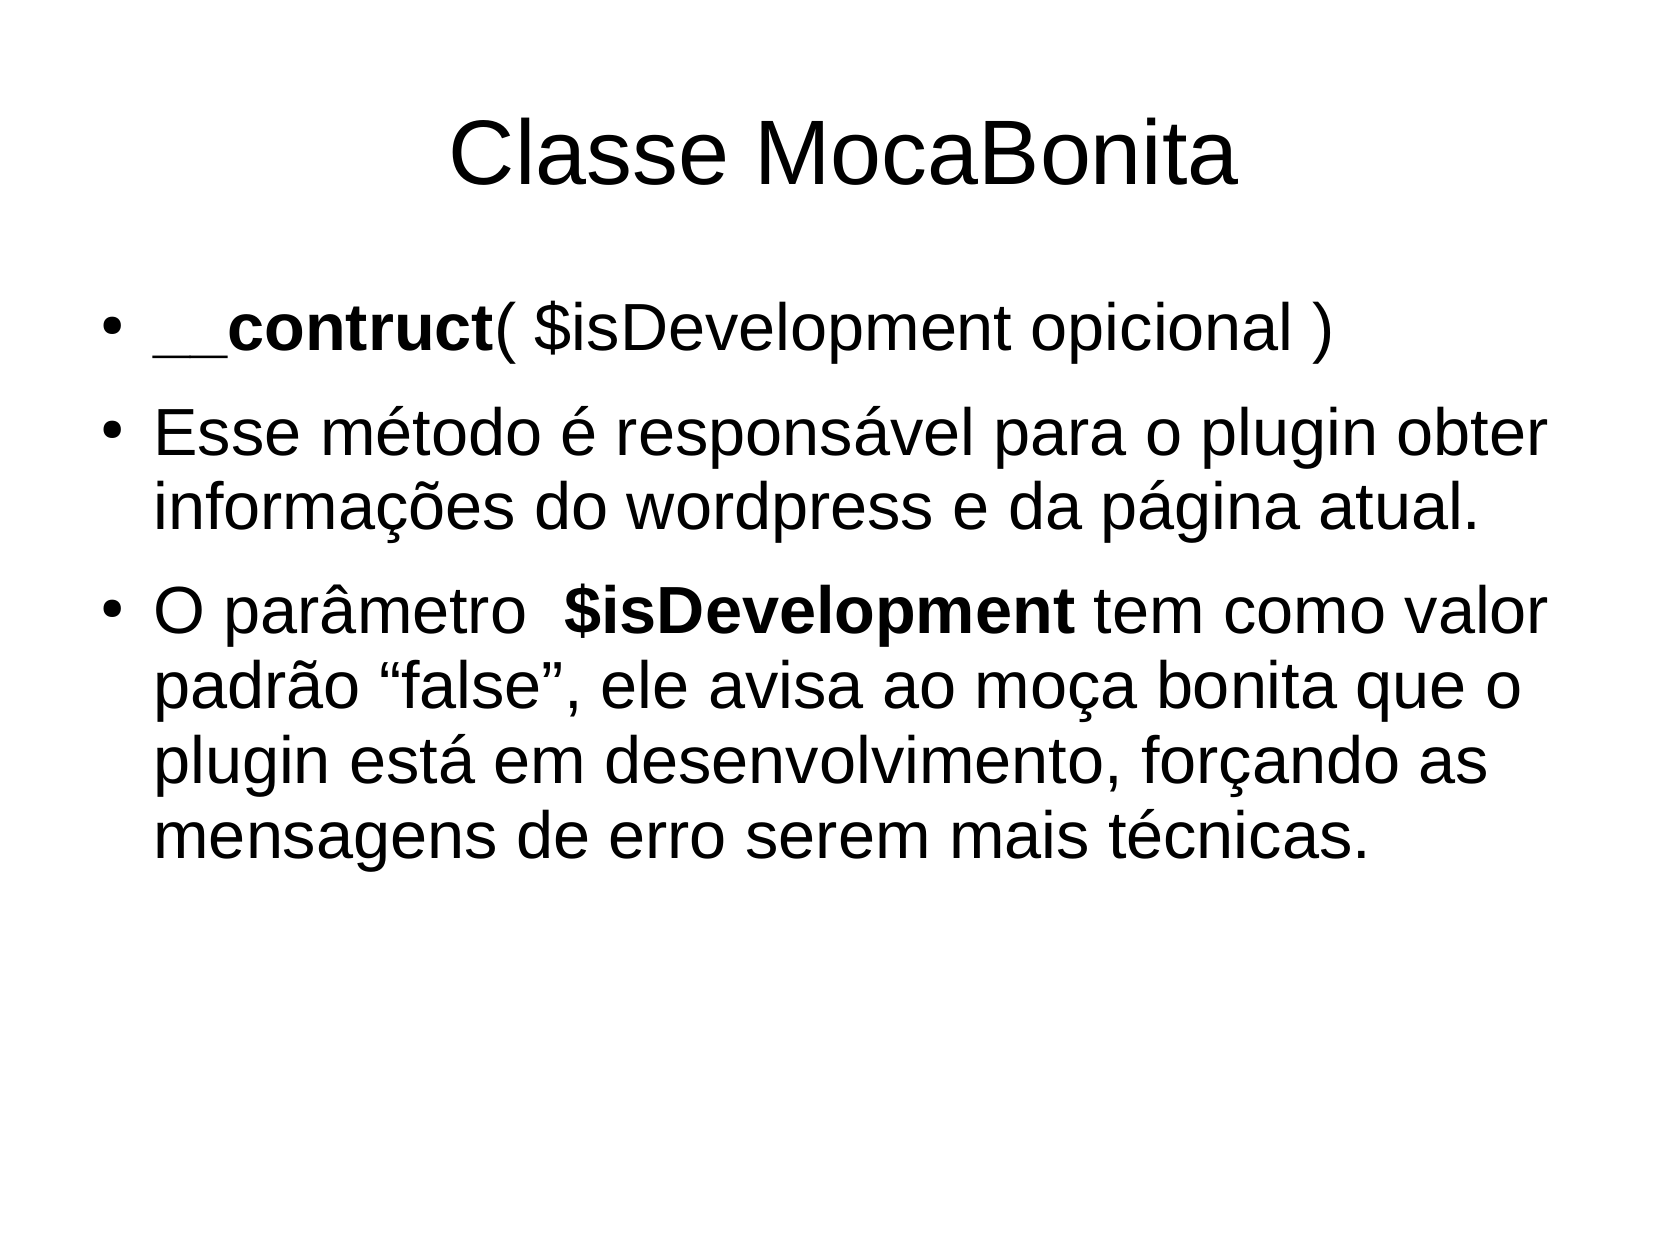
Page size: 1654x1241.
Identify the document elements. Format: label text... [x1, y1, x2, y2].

list __contruct( $isDevelopment opicional ) Esse método é responsável para o plugin obter informações do wordpress e da página atual. O parâmetro $isDevelopment tem como valor padrão “false”, ele avisa ao moça bonita que o plugin está em desenvolvimento, forçando as mensagens de erro serem mais técnicas. [82, 290, 1571, 1010]
title Classe MocaBonita [82, 49, 1571, 257]
